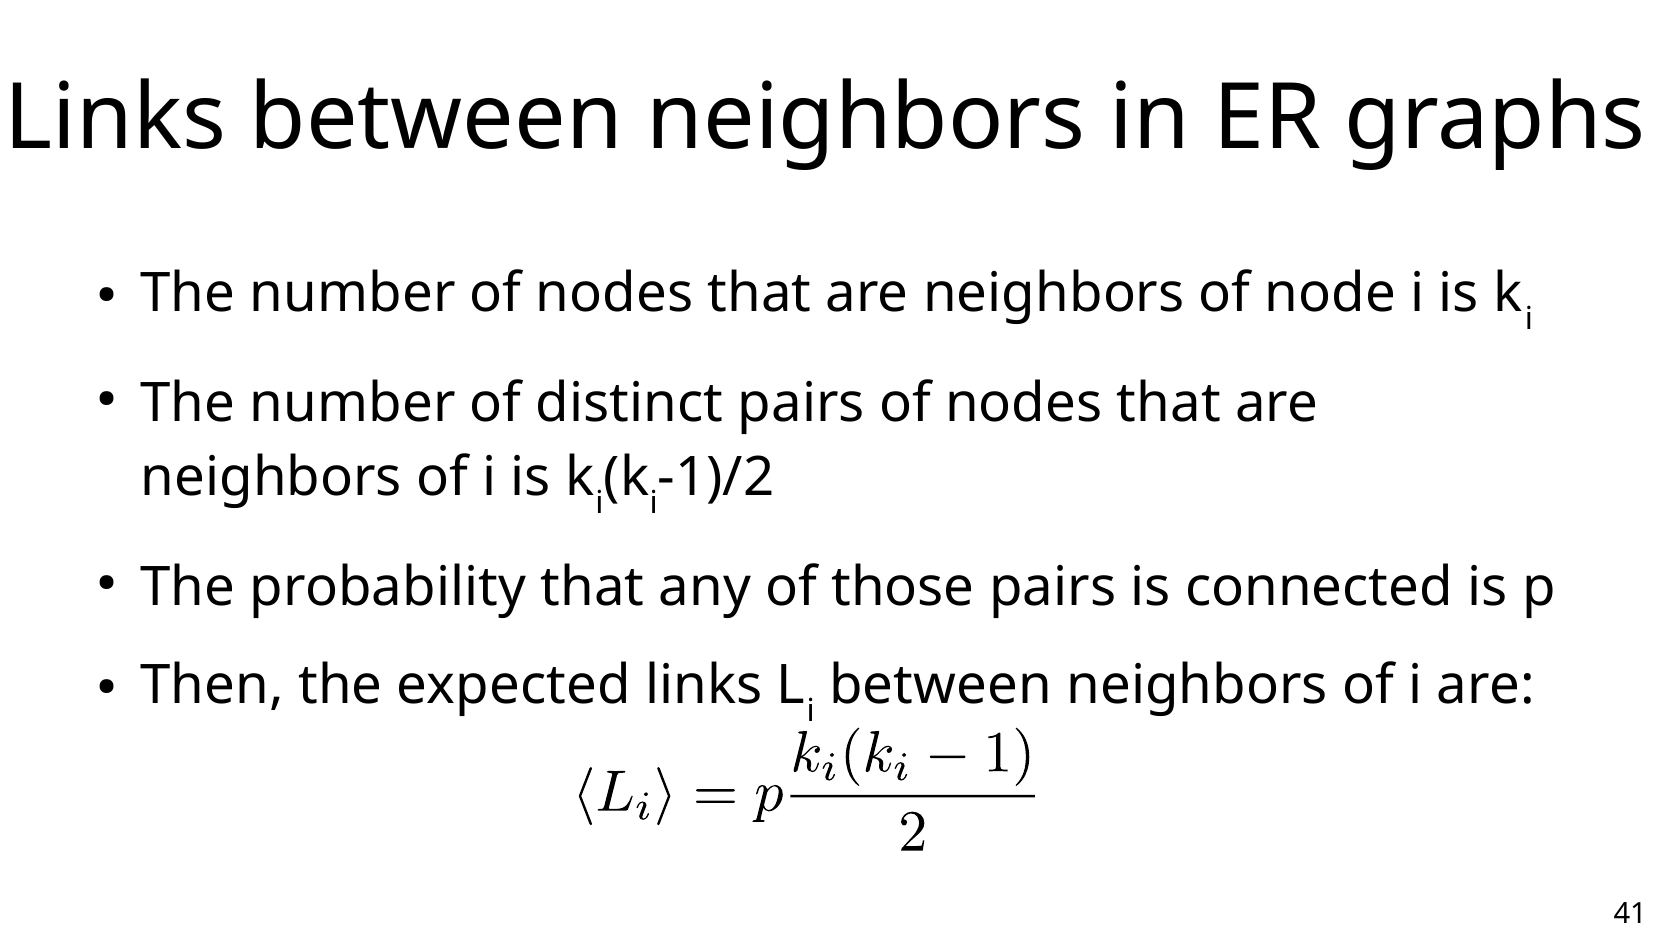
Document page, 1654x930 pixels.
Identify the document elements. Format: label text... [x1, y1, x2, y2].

text_box [572, 727, 1036, 851]
title Links between neighbors in ER graphs [0, 1, 1653, 226]
list The number of nodes that are neighbors of node i is ki The number of distinct pairs of nodes that are neighbors of i is ki(ki-1)/2 The probability that any of those pairs is connected is p Then, the expected links Li between neighbors of i are: [82, 252, 1571, 793]
